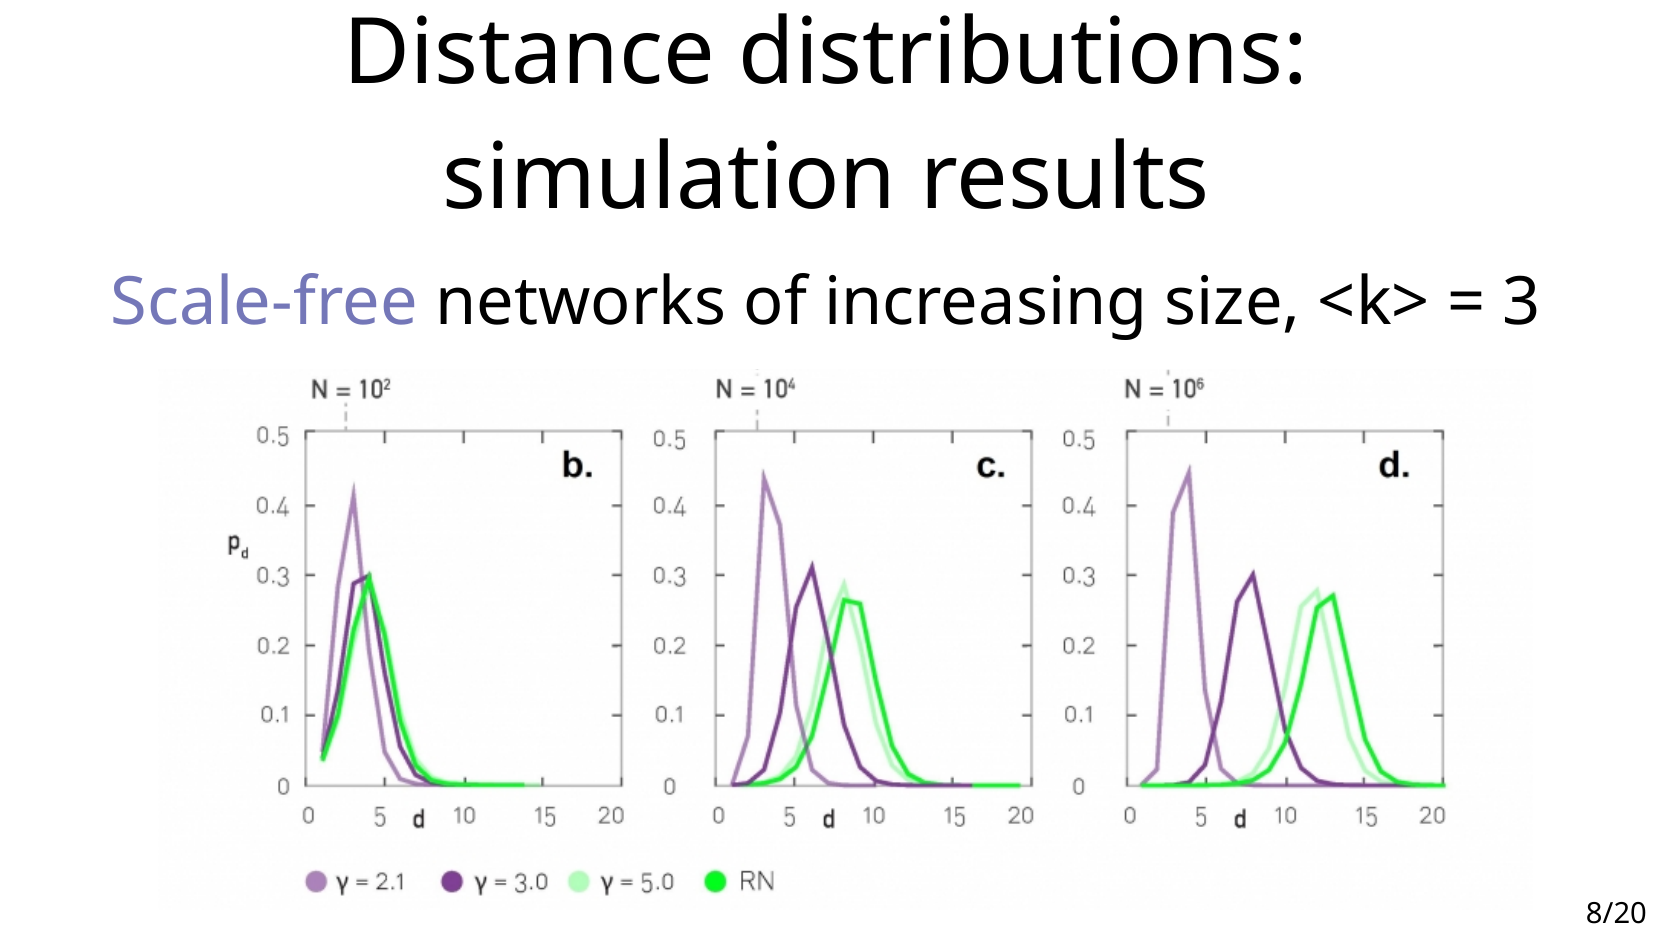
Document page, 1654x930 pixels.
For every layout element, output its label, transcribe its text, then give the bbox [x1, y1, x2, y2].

picture [158, 406, 1533, 910]
title Distance distributions: simulation results [82, 0, 1571, 240]
list Scale-free networks of increasing size, <k> = 3 [82, 253, 1571, 406]
